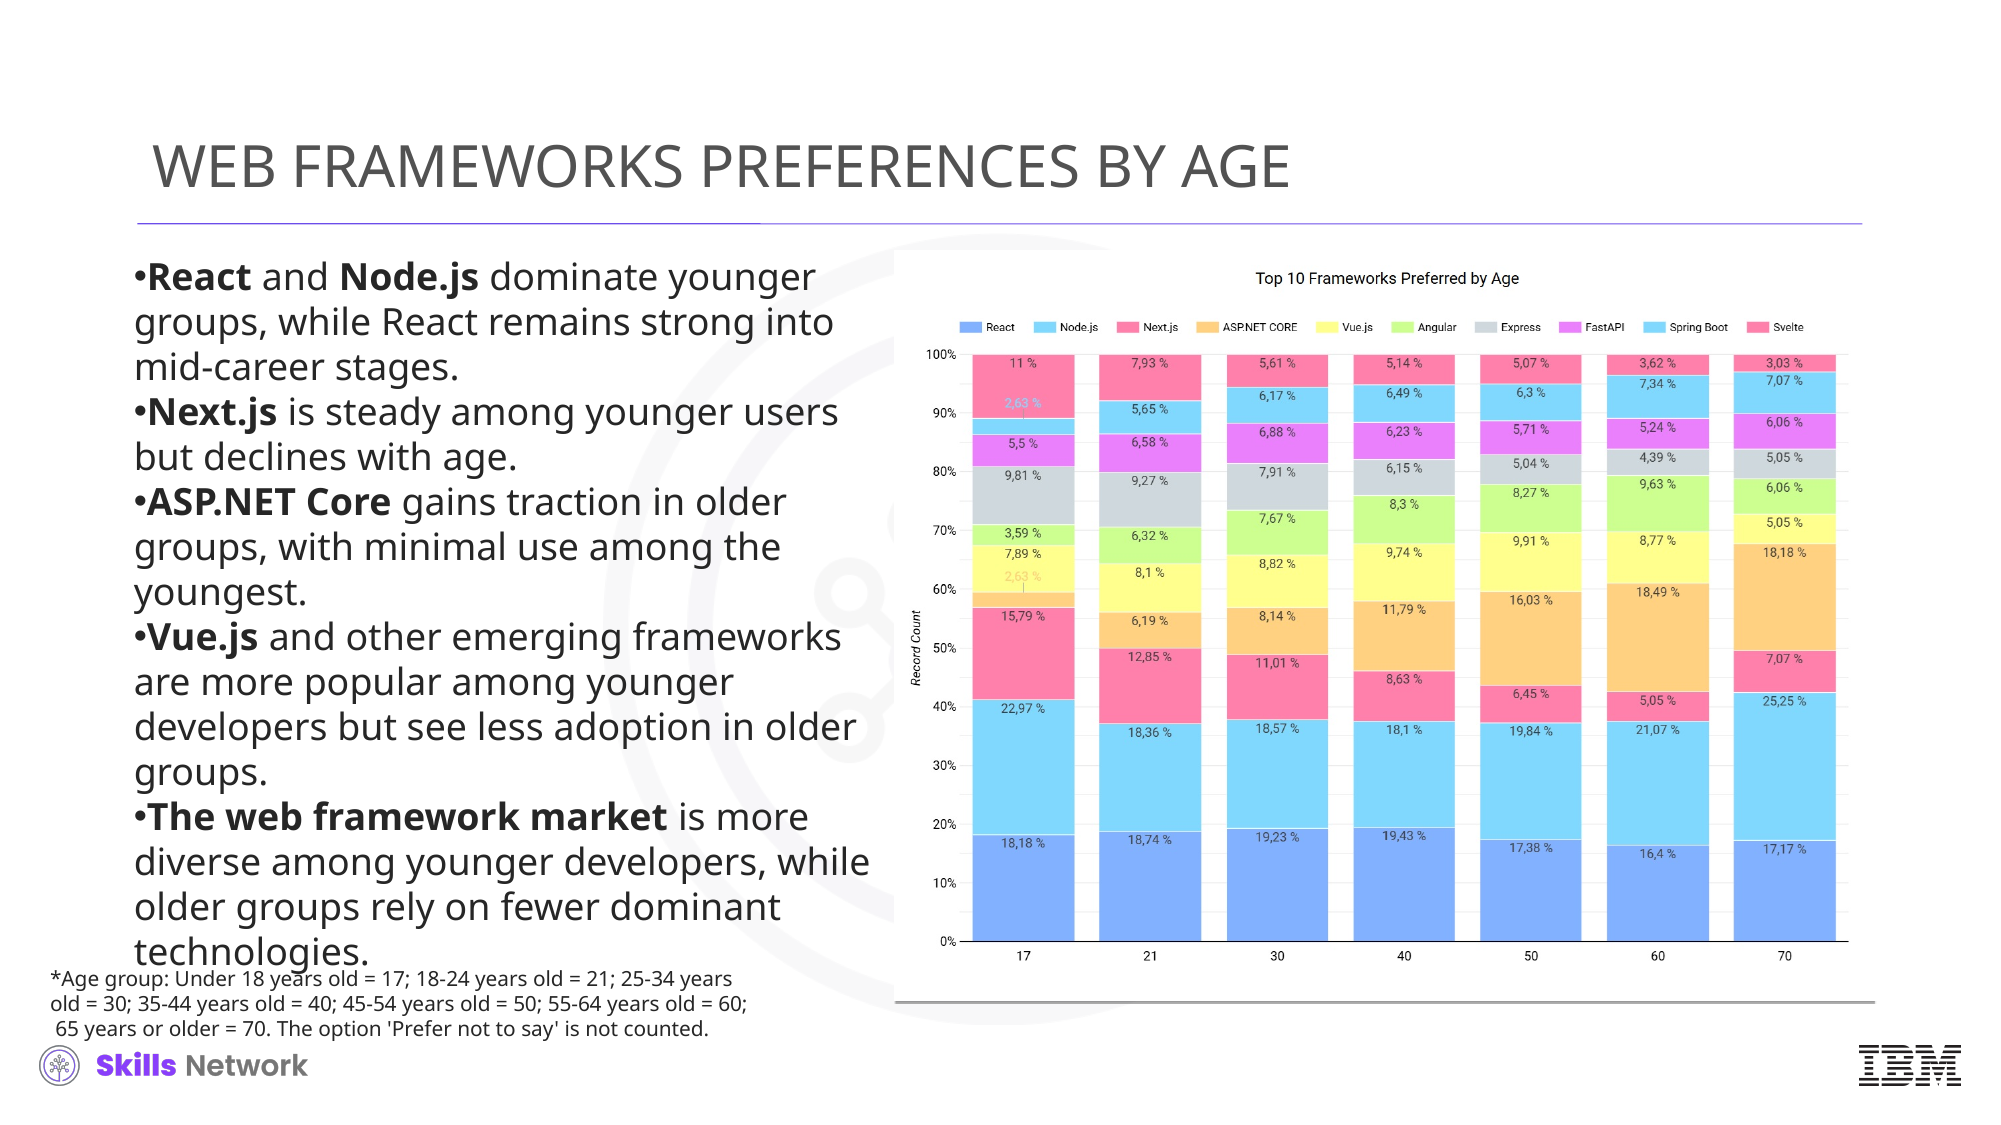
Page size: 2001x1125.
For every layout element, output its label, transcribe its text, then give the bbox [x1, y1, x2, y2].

picture [1859, 1045, 1961, 1086]
text_box *Age group: Under 18 years old = 17; 18-24 years old = 21; 25-34 years old = 30; 35-44 years old = 40; 45-54 years old = 50; 55-64 years old = 60; 65 years or older = 70. The option 'Prefer not to say' is not counted. [34, 958, 118, 1049]
picture [909, 264, 1863, 987]
title WEB FRAMEWORKS PREFERENCES BY AGE [137, 59, 1863, 250]
text_box React and Node.js dominate younger groups, while React remains strong into mid-career stages. Next.js is steady among younger users but declines with age. ASP.NET Core gains traction in older groups, with minimal use among the youngest. Vue.js and other emerging frameworks are more popular among younger developers but see less adoption in older groups. The web framework market is more diverse among younger developers, while older groups rely on fewer dominant technologies. [118, 245, 909, 1125]
picture [39, 1049, 118, 1086]
